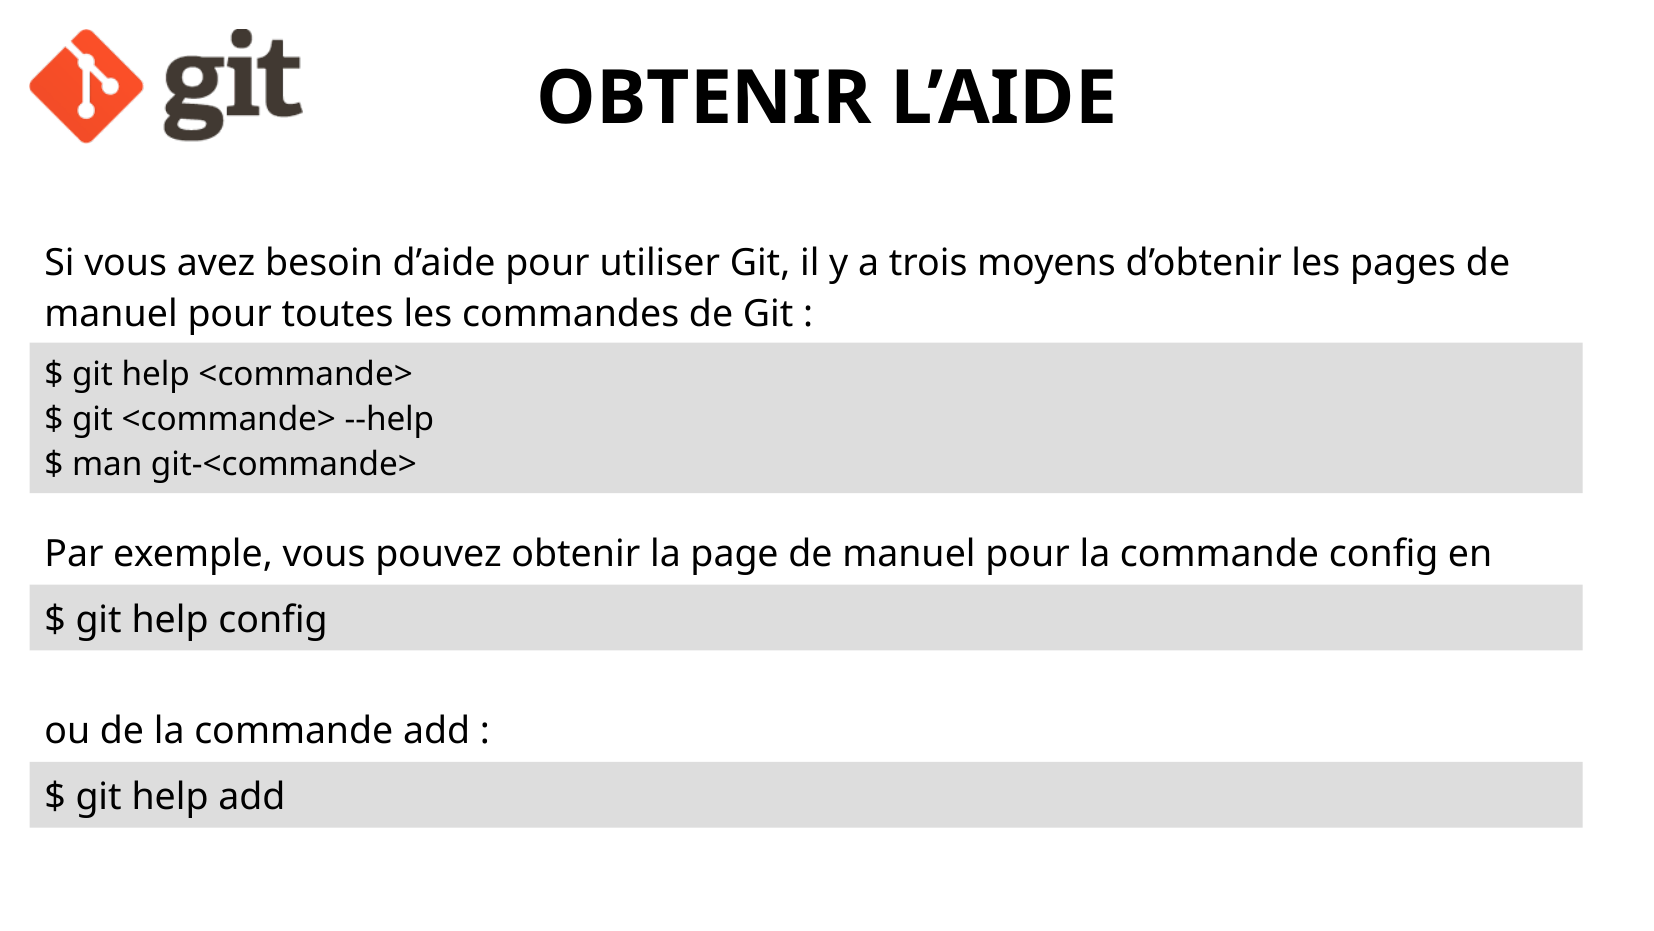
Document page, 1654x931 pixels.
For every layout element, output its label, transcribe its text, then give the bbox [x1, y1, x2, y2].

text_box $ git help add [29, 761, 1583, 819]
text_box Par exemple, vous pouvez obtenir la page de manuel pour la commande config en lançant : [29, 518, 1593, 597]
text_box Ou de la commande add : [29, 696, 1593, 774]
picture [29, 29, 303, 144]
text_box Si vous avez besoin d’aide pour utiliser Git, il y a trois moyens d’obtenir les pages de manuel pour toutes les commandes de Git : [29, 227, 1625, 355]
text_box $ git help config [29, 584, 1583, 642]
text_box $ git help <commande> $ git <commande> --help $ man git-<commande> [29, 342, 1583, 470]
text_box Obtenir l’aide [539, 36, 1115, 153]
